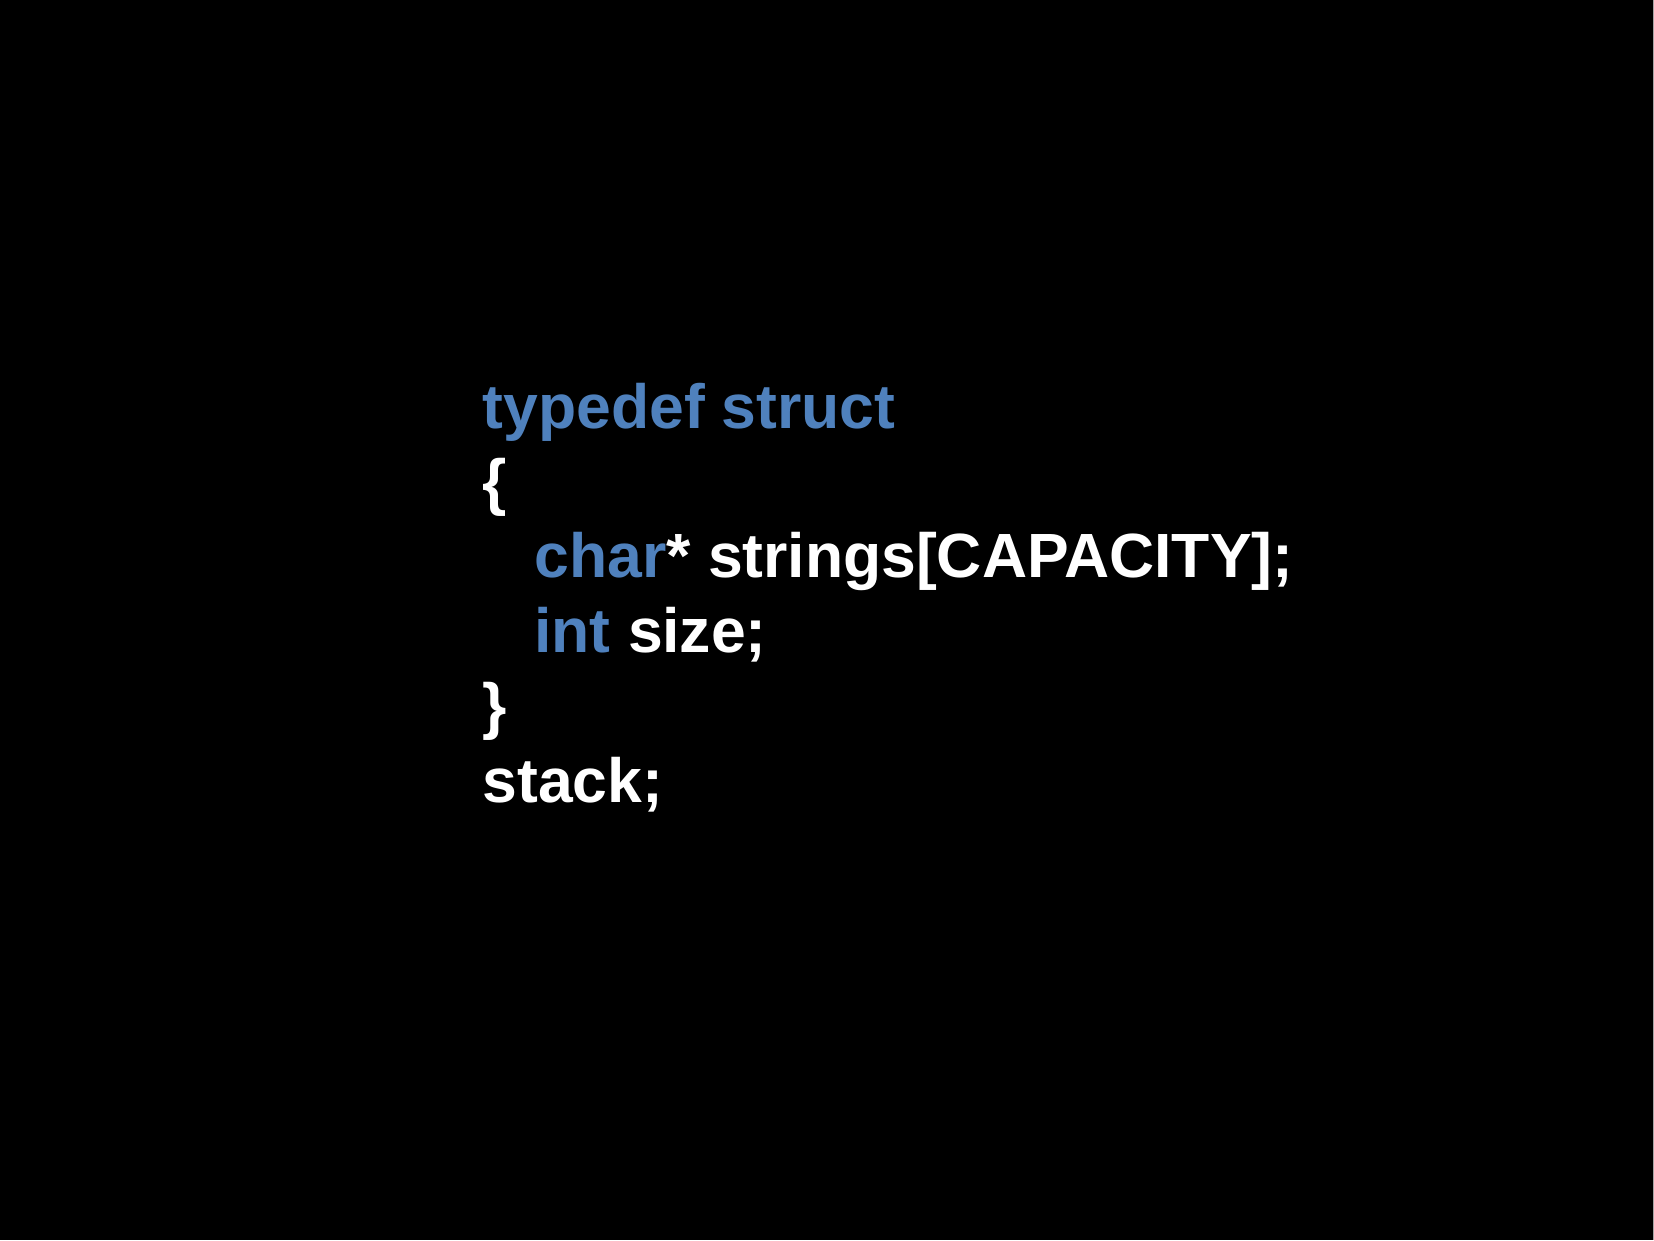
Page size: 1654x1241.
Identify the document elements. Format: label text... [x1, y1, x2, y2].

text_box typedef struct { char* strings[CAPACITY]; int size; } stack; { [467, 312, 1408, 997]
